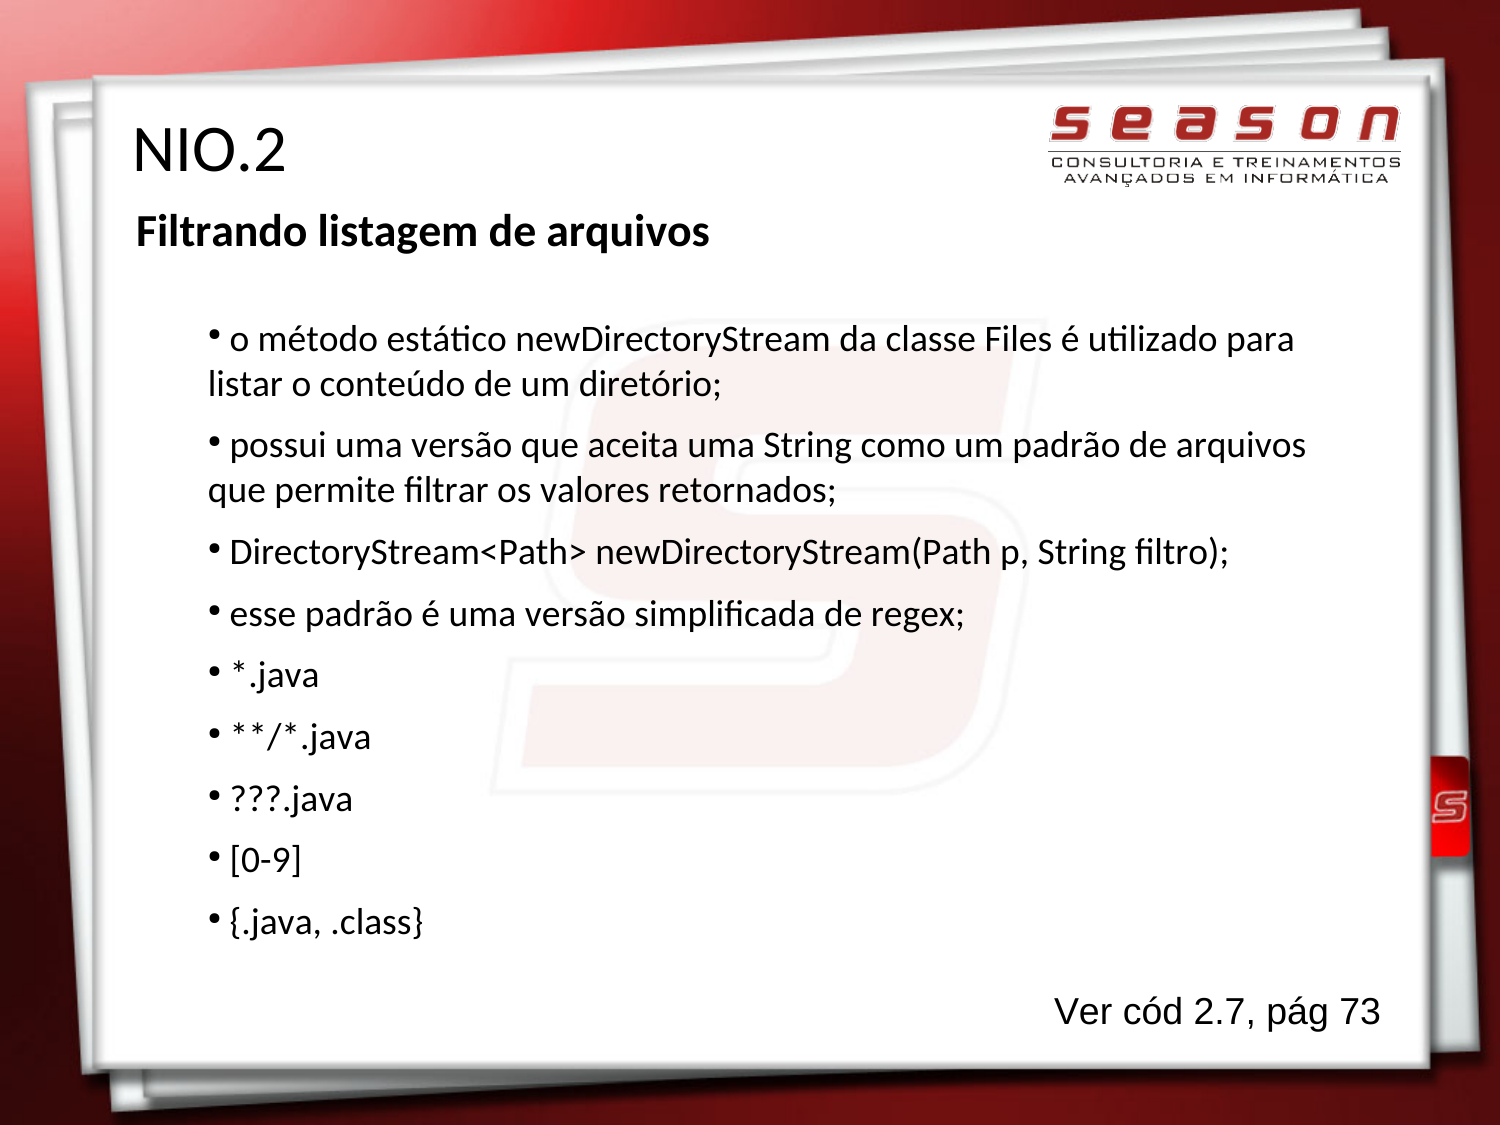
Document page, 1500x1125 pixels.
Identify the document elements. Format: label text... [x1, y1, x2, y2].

title NIO.2 [118, 33, 1394, 257]
text_box Filtrando listagem de arquivos [119, 200, 1240, 256]
text_box o método estático newDirectoryStream da classe Files é utilizado para listar o conteúdo de um diretório; possui uma versão que aceita uma String como um padrão de arquivos que permite filtrar os valores retornados; DirectoryStream<Path> newDirectoryStream(Path p, String filtro); esse padrão é uma versão simplificada de regex; *.java **/*.java ???.java [0-9] {.java, .class} [207, 268, 1328, 987]
picture [0, 0, 1500, 1125]
text_box Ver cód 2.7, pág 73 [708, 979, 1396, 1040]
